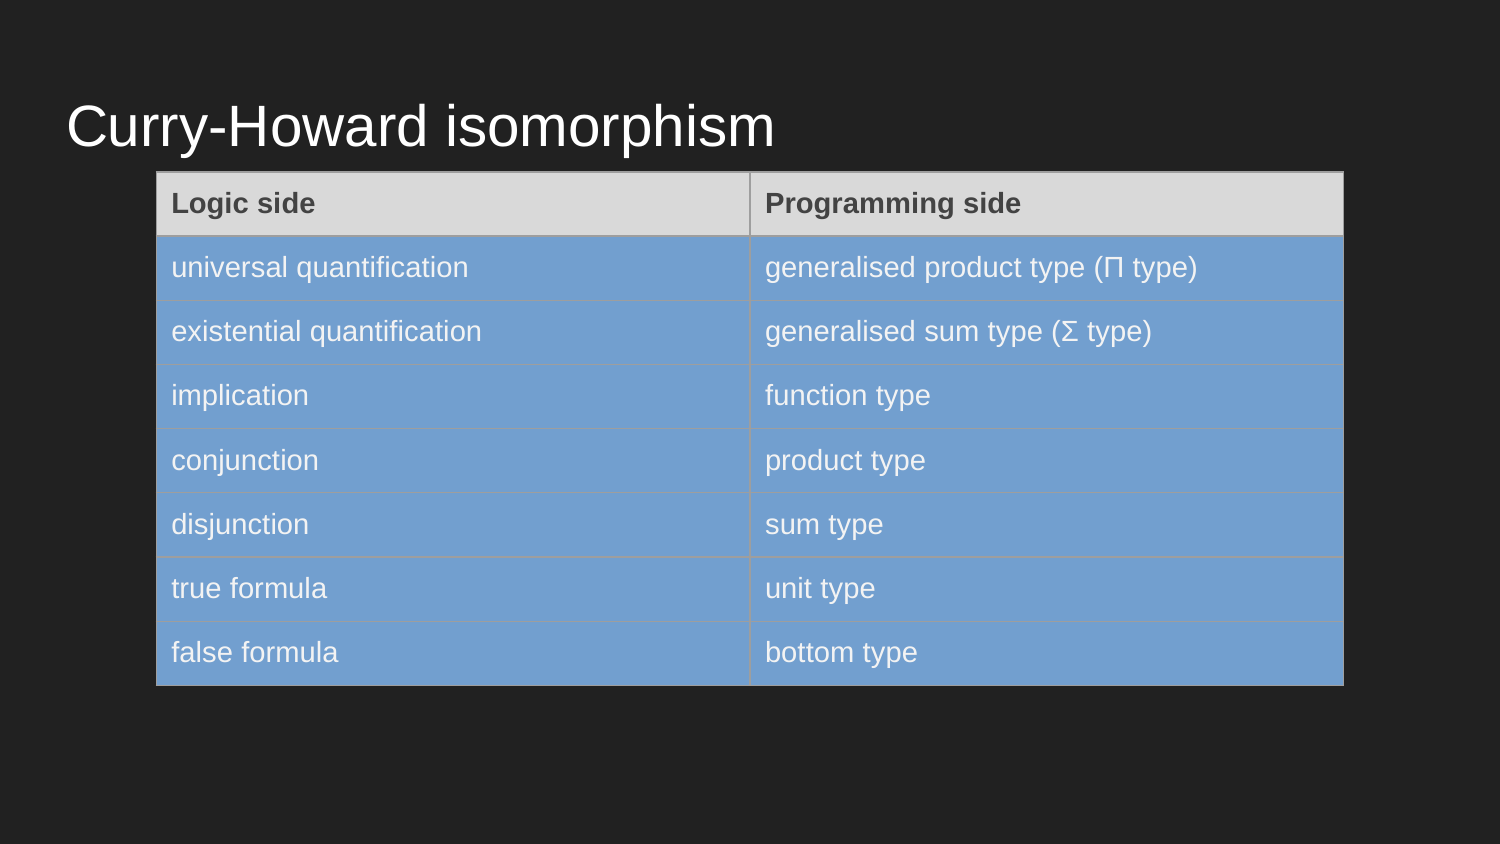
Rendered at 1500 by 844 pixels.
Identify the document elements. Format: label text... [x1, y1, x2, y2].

table_cell disjunction [157, 493, 749, 556]
table_cell unit type [751, 558, 1343, 621]
table_cell existential quantification [157, 301, 749, 364]
table_cell universal quantification [157, 237, 749, 300]
table_cell conjunction [157, 429, 749, 492]
table_header Logic side [157, 173, 749, 235]
table_cell implication [157, 365, 749, 428]
table_cell true formula [157, 558, 749, 621]
table_cell product type [751, 429, 1343, 492]
table_cell bottom type [751, 622, 1343, 685]
table_cell generalised product type (Π type) [751, 237, 1343, 300]
table_cell generalised sum type (Σ type) [751, 301, 1343, 364]
table_header Programming side [751, 173, 1343, 235]
table_cell sum type [751, 493, 1343, 556]
title Curry-Howard isomorphism [51, 72, 1449, 167]
table_cell function type [751, 365, 1343, 428]
table_cell false formula [157, 622, 749, 685]
